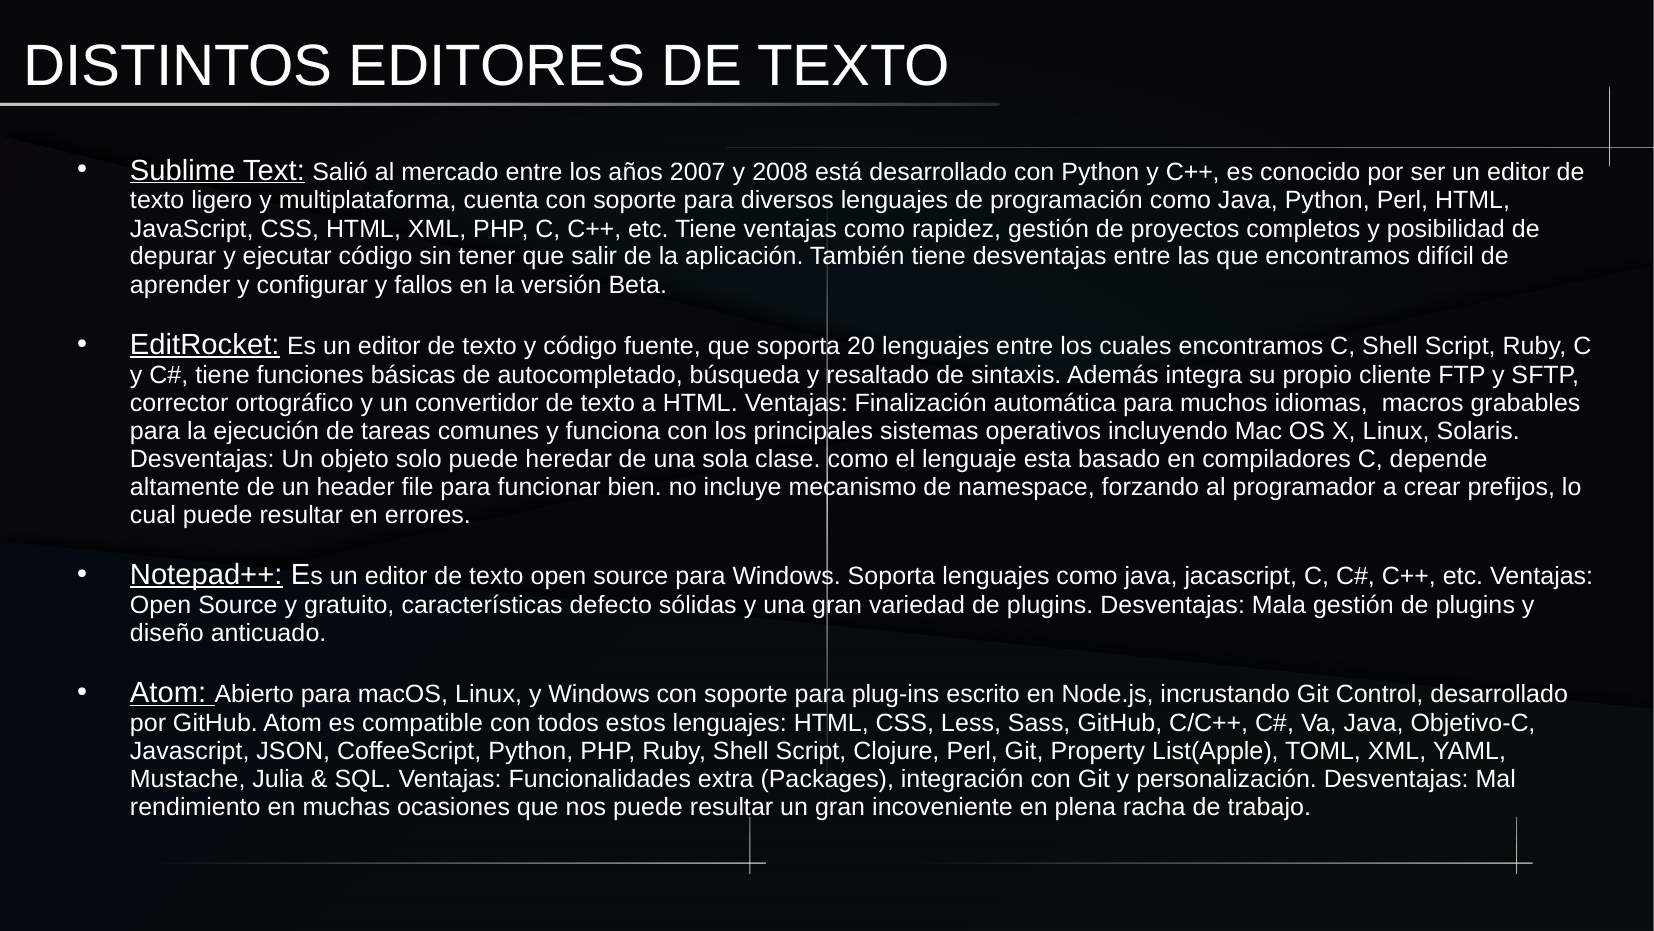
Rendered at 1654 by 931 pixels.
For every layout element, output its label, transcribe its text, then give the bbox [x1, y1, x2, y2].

list Sublime Text: Salió al mercado entre los años 2007 y 2008 está desarrollado con Python y C++, es conocido por ser un editor de texto ligero y multiplataforma, cuenta con soporte para diversos lenguajes de programación como Java, Python, Perl, HTML, JavaScript, CSS, HTML, XML, PHP, C, C++, etc. Tiene ventajas como rapidez, gestión de proyectos completos y posibilidad de depurar y ejecutar código sin tener que salir de la aplicación. También tiene desventajas entre las que encontramos difícil de aprender y configurar y fallos en la versión Beta. EditRocket: Es un editor de texto y código fuente, que soporta 20 lenguajes entre los cuales encontramos C, Shell Script, Ruby, C y C#, tiene funciones básicas de autocompletado, búsqueda y resaltado de sintaxis. Además integra su propio cliente FTP y SFTP, corrector ortográfico y un convertidor de texto a HTML. Ventajas: Finalización automática para muchos idiomas, macros grabables para la ejecución de tareas comunes y funciona con los principales sistemas operativos incluyendo Mac OS X, Linux, Solaris. Desventajas: Un objeto solo puede heredar de una sola clase. como el lenguaje esta basado en compiladores C, depende altamente de un header file para funcionar bien. no incluye mecanismo de namespace, forzando al programador a crear prefijos, lo cual puede resultar en errores. Notepad++: Es un editor de texto open source para Windows. Soporta lenguajes como java, jacascript, C, C#, C++, etc. Ventajas: Open Source y gratuito, características defecto sólidas y una gran variedad de plugins. Desventajas: Mala gestión de plugins y diseño anticuado. Atom: Abierto para macOS, Linux, y Windows con soporte para plug-ins escrito en Node.js, incrustando Git Control, desarrollado por GitHub. Atom es compatible con todos estos lenguajes: HTML, CSS, Less, Sass, GitHub, C/C++, C#, Va, Java, Objetivo-C, Javascript, JSON, CoffeeScript, Python, PHP, Ruby, Shell Script, Clojure, Perl, Git, Property List(Apple), TOML, XML, YAML, Mustache, Julia & SQL. Ventajas: Funcionalidades extra (Packages), integración con Git y personalización. Desventajas: Mal rendimiento en muchas ocasiones que nos puede resultar un gran incoveniente en plena racha de trabajo. [59, 153, 1607, 851]
title DISTINTOS EDITORES DE TEXTO [23, 11, 1589, 119]
picture [0, 0, 1654, 931]
